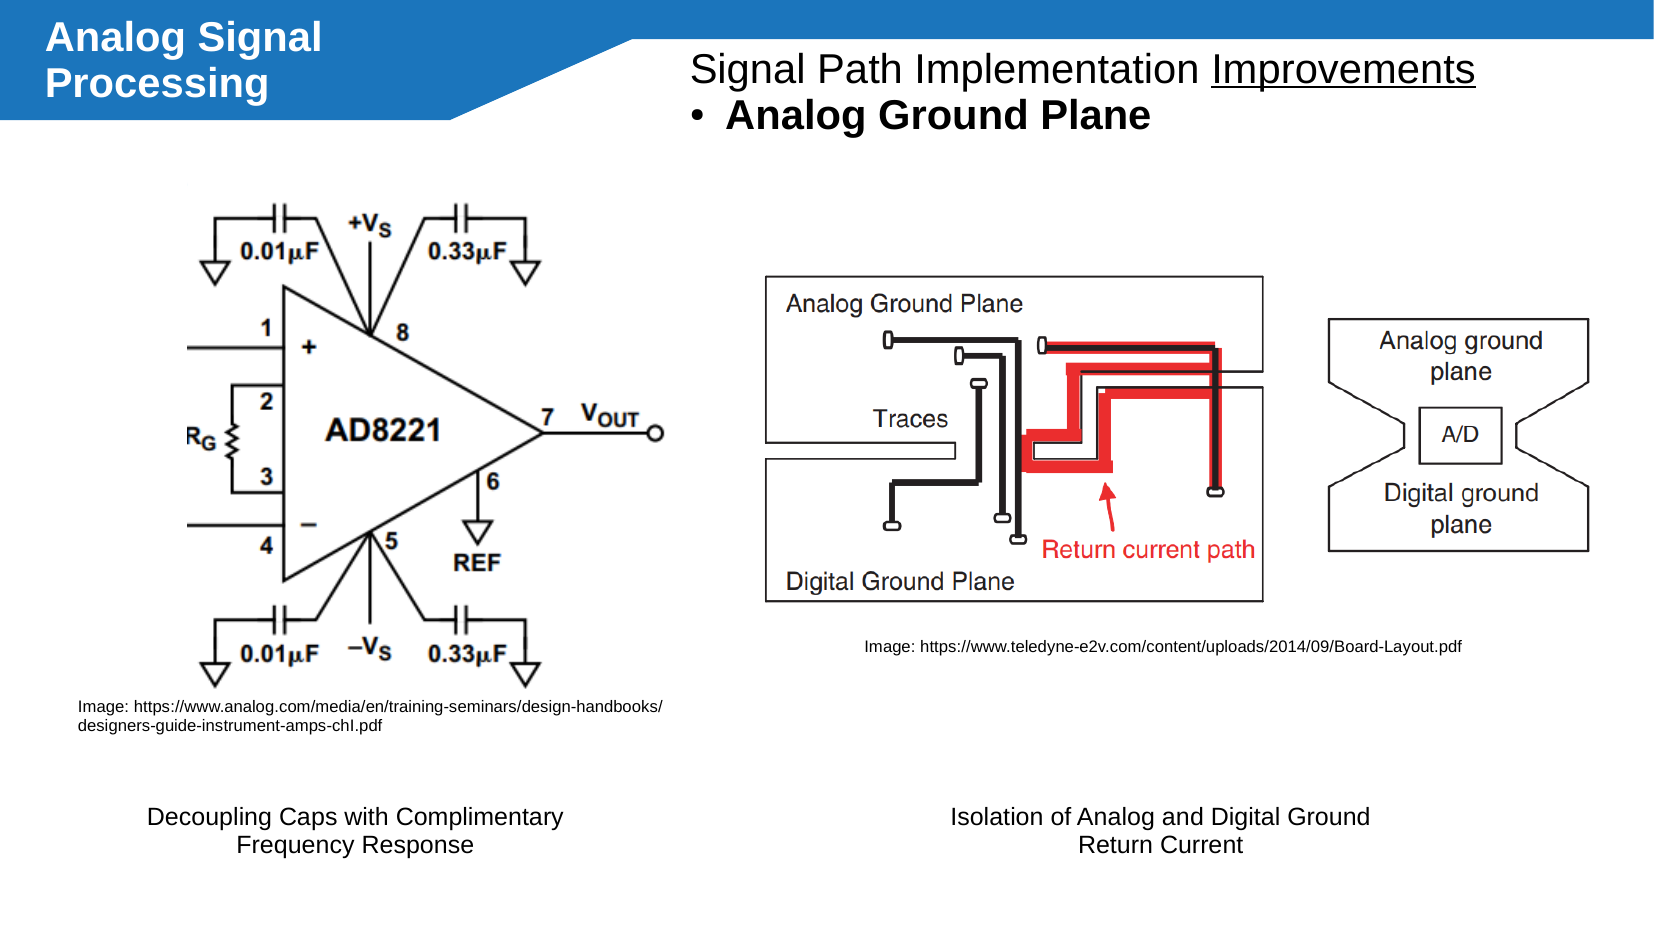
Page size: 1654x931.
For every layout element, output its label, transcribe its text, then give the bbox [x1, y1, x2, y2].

text_box Image: https://www.teledyne-e2v.com/content/uploads/2014/09/Board-Layout.pdf [849, 630, 1480, 676]
text_box Decoupling Caps with Complimentary Frequency Response [123, 795, 589, 866]
text_box Signal Path Implementation Improvements Analog Ground Plane [675, 38, 1591, 147]
picture [1316, 308, 1602, 563]
text_box Image: https://www.analog.com/media/en/training-seminars/design-handbooks/designers-guide-instrument-amps-chI.pdf [63, 690, 694, 743]
picture [759, 269, 1271, 616]
text_box Analog Signal Processing [30, 0, 541, 121]
picture [187, 165, 694, 690]
text_box Isolation of Analog and Digital Ground Return Current [928, 795, 1394, 866]
